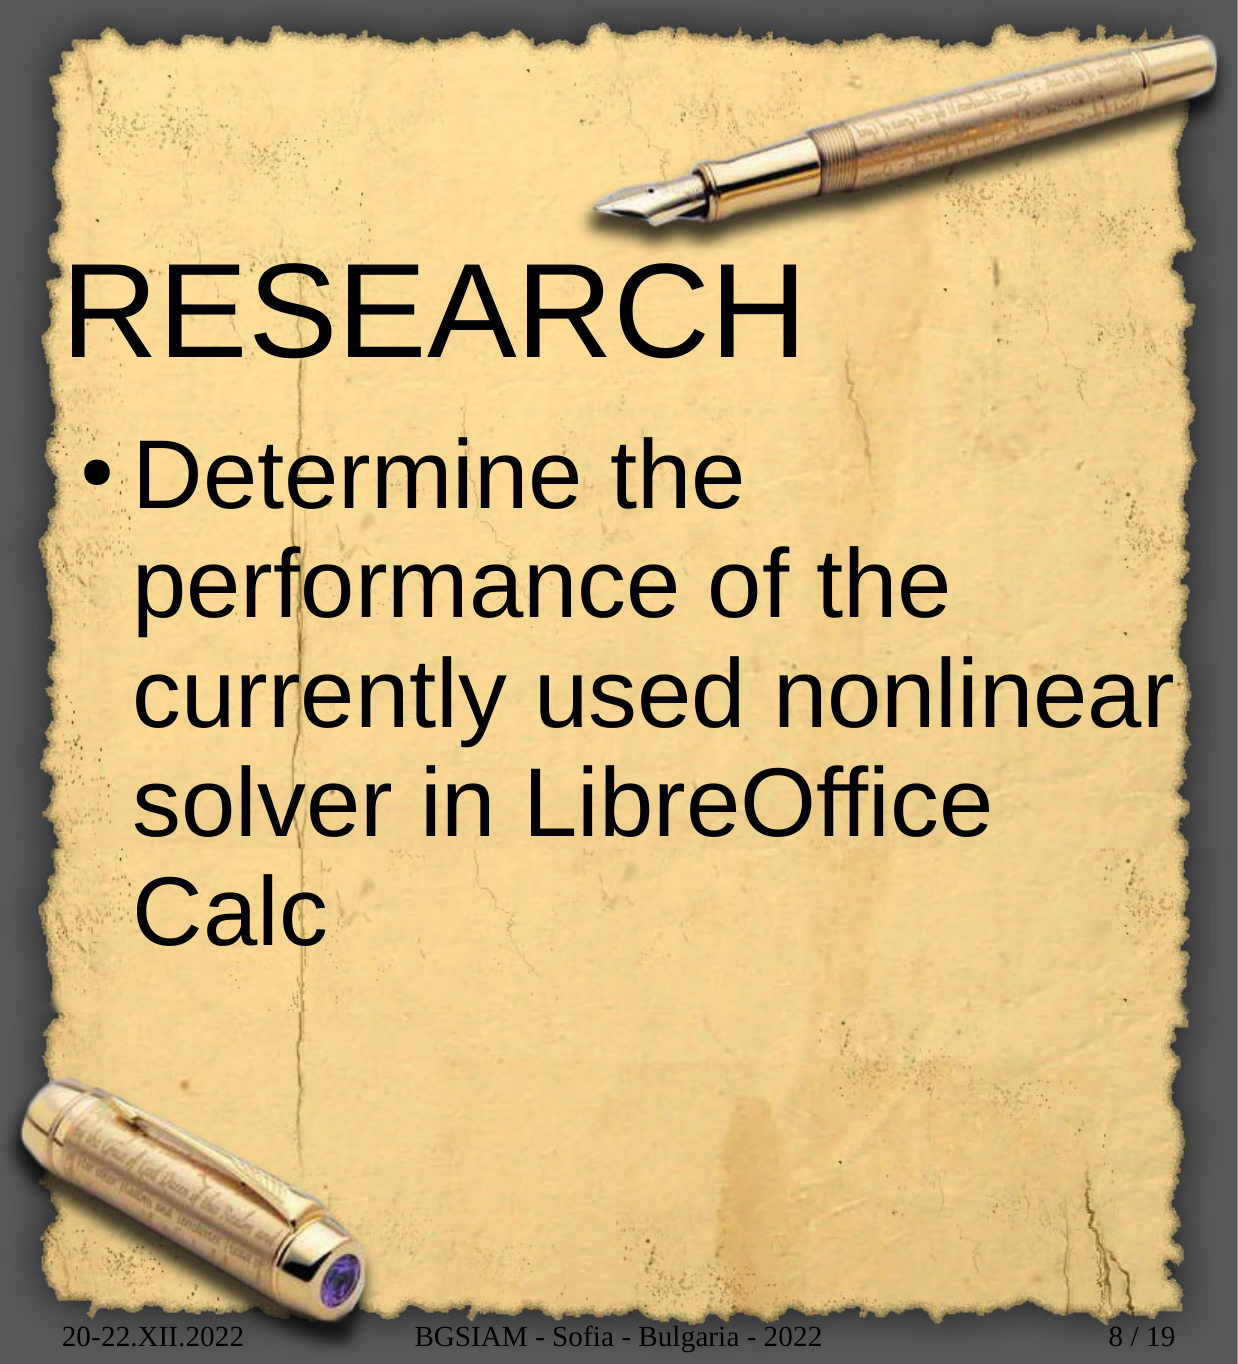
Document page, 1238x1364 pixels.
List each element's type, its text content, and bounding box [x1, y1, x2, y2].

list Determine the performance of the currently used nonlinear solver in LibreOffice Calc [61, 420, 1176, 1110]
picture [0, 0, 1238, 1364]
title ReSearch [61, 236, 1176, 387]
